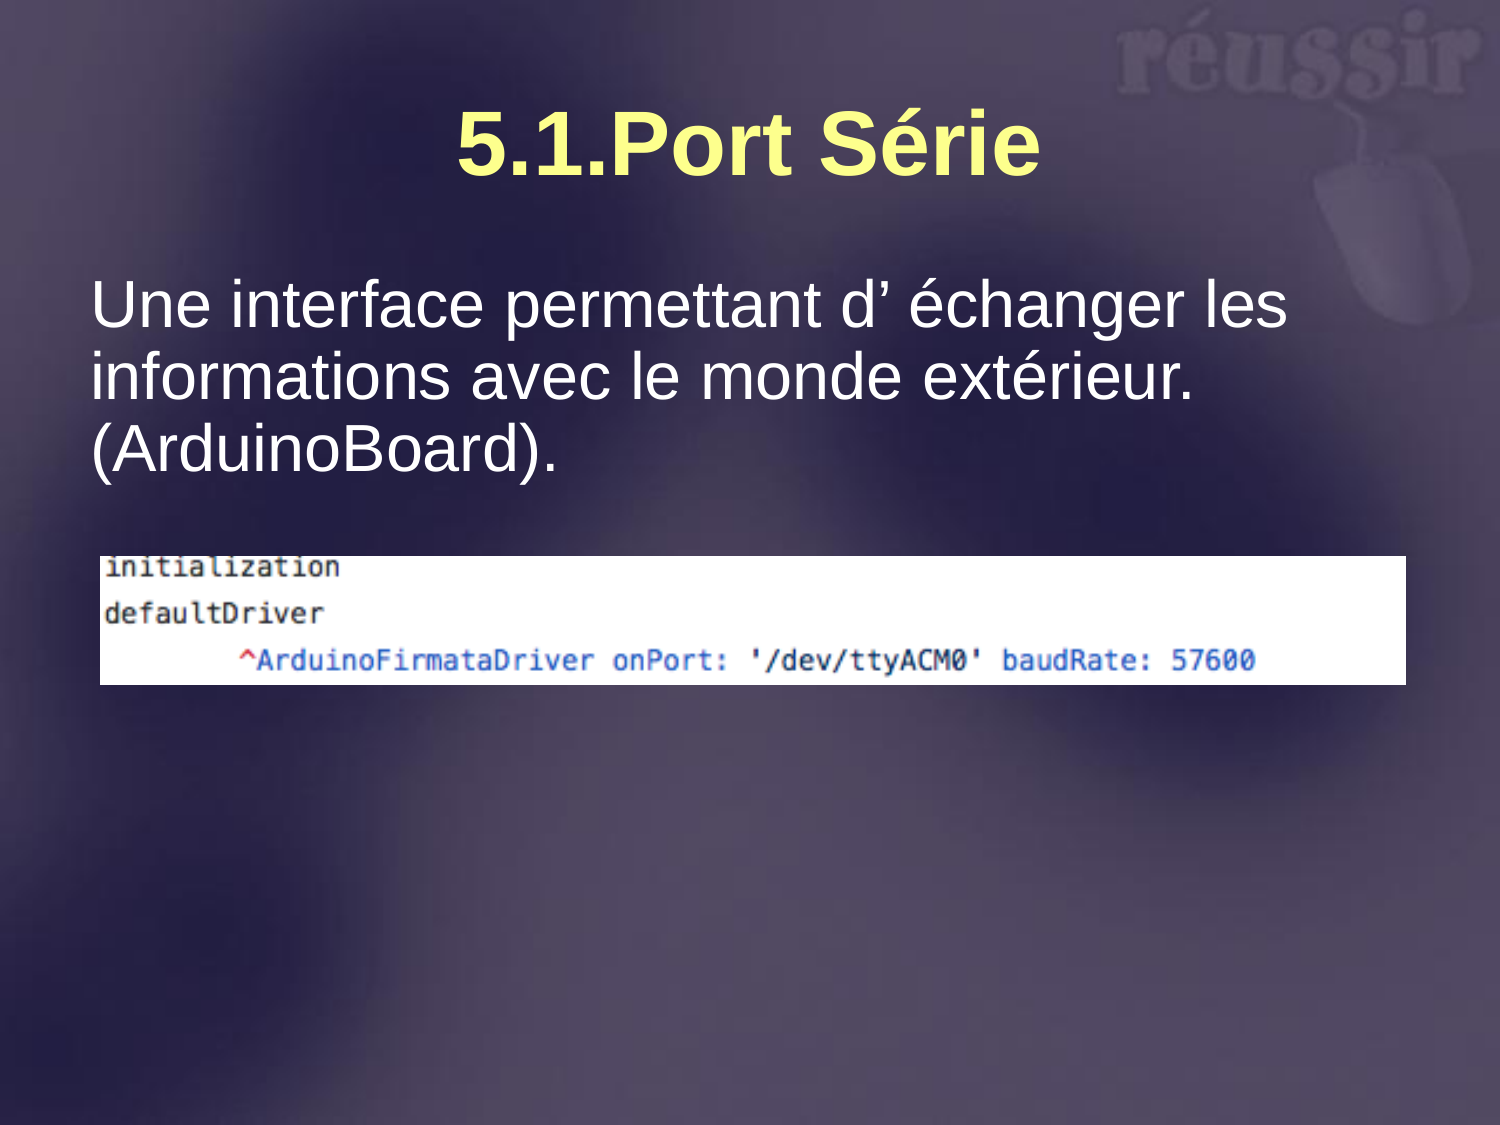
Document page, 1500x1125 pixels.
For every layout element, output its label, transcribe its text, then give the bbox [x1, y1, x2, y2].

title 5.1.Port Série [75, 45, 1425, 233]
list Une interface permettant d’ échanger les informations avec le monde extérieur. (ArduinoBoard). [75, 262, 1425, 1047]
picture [0, 0, 1500, 1125]
